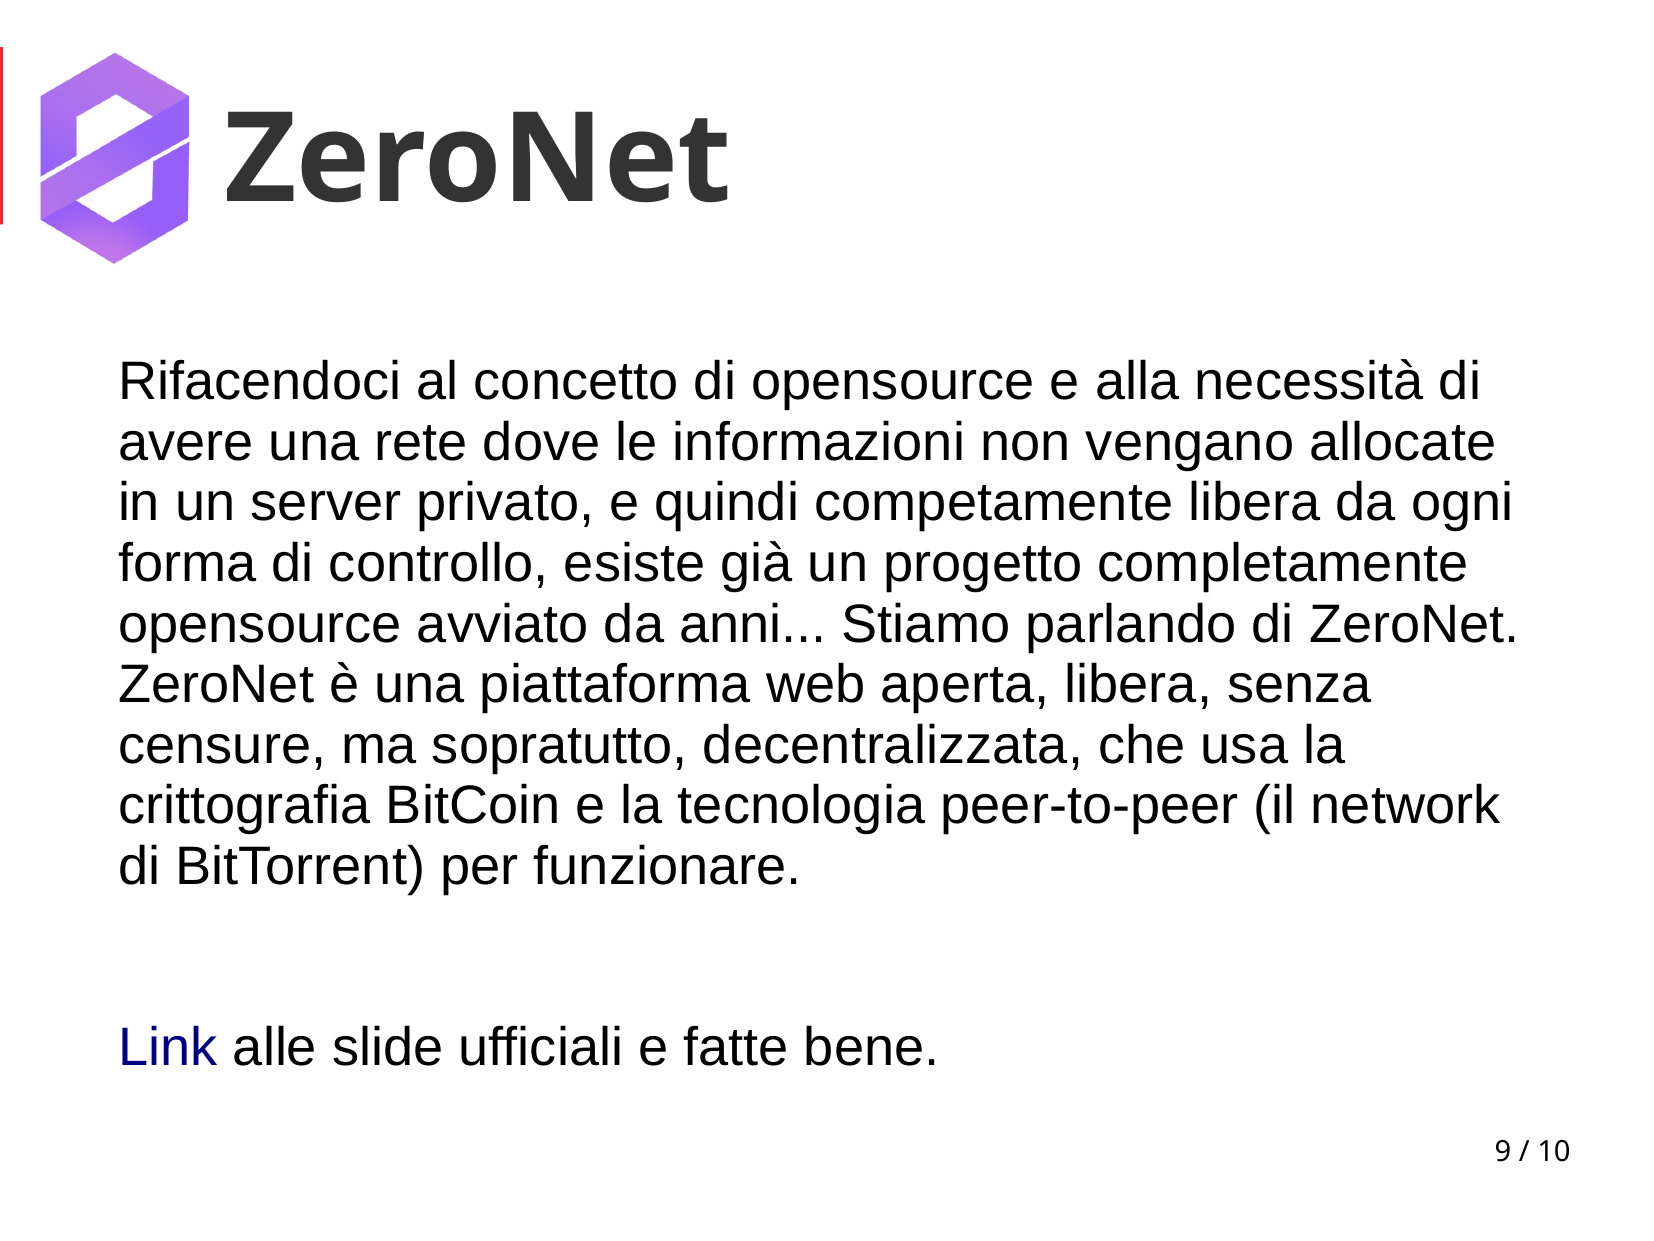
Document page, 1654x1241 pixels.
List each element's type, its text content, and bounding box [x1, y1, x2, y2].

subtitle Rifacendoci al concetto di opensource e alla necessità di avere una rete dove le informazioni non vengano allocate in un server privato, e quindi competamente libera da ogni forma di controllo, esiste già un progetto completamente opensource avviato da anni... Stiamo parlando di ZeroNet. ZeroNet è una piattaforma web aperta, libera, senza censure, ma sopratutto, decentralizzata, che usa la crittografia BitCoin e la tecnologia peer-to-peer (il network di BitTorrent) per funzionare. Link alle slide ufficiali e fatte bene. [118, 352, 1536, 1076]
title ZeroNet [225, 49, 1571, 257]
picture [3, 47, 225, 269]
